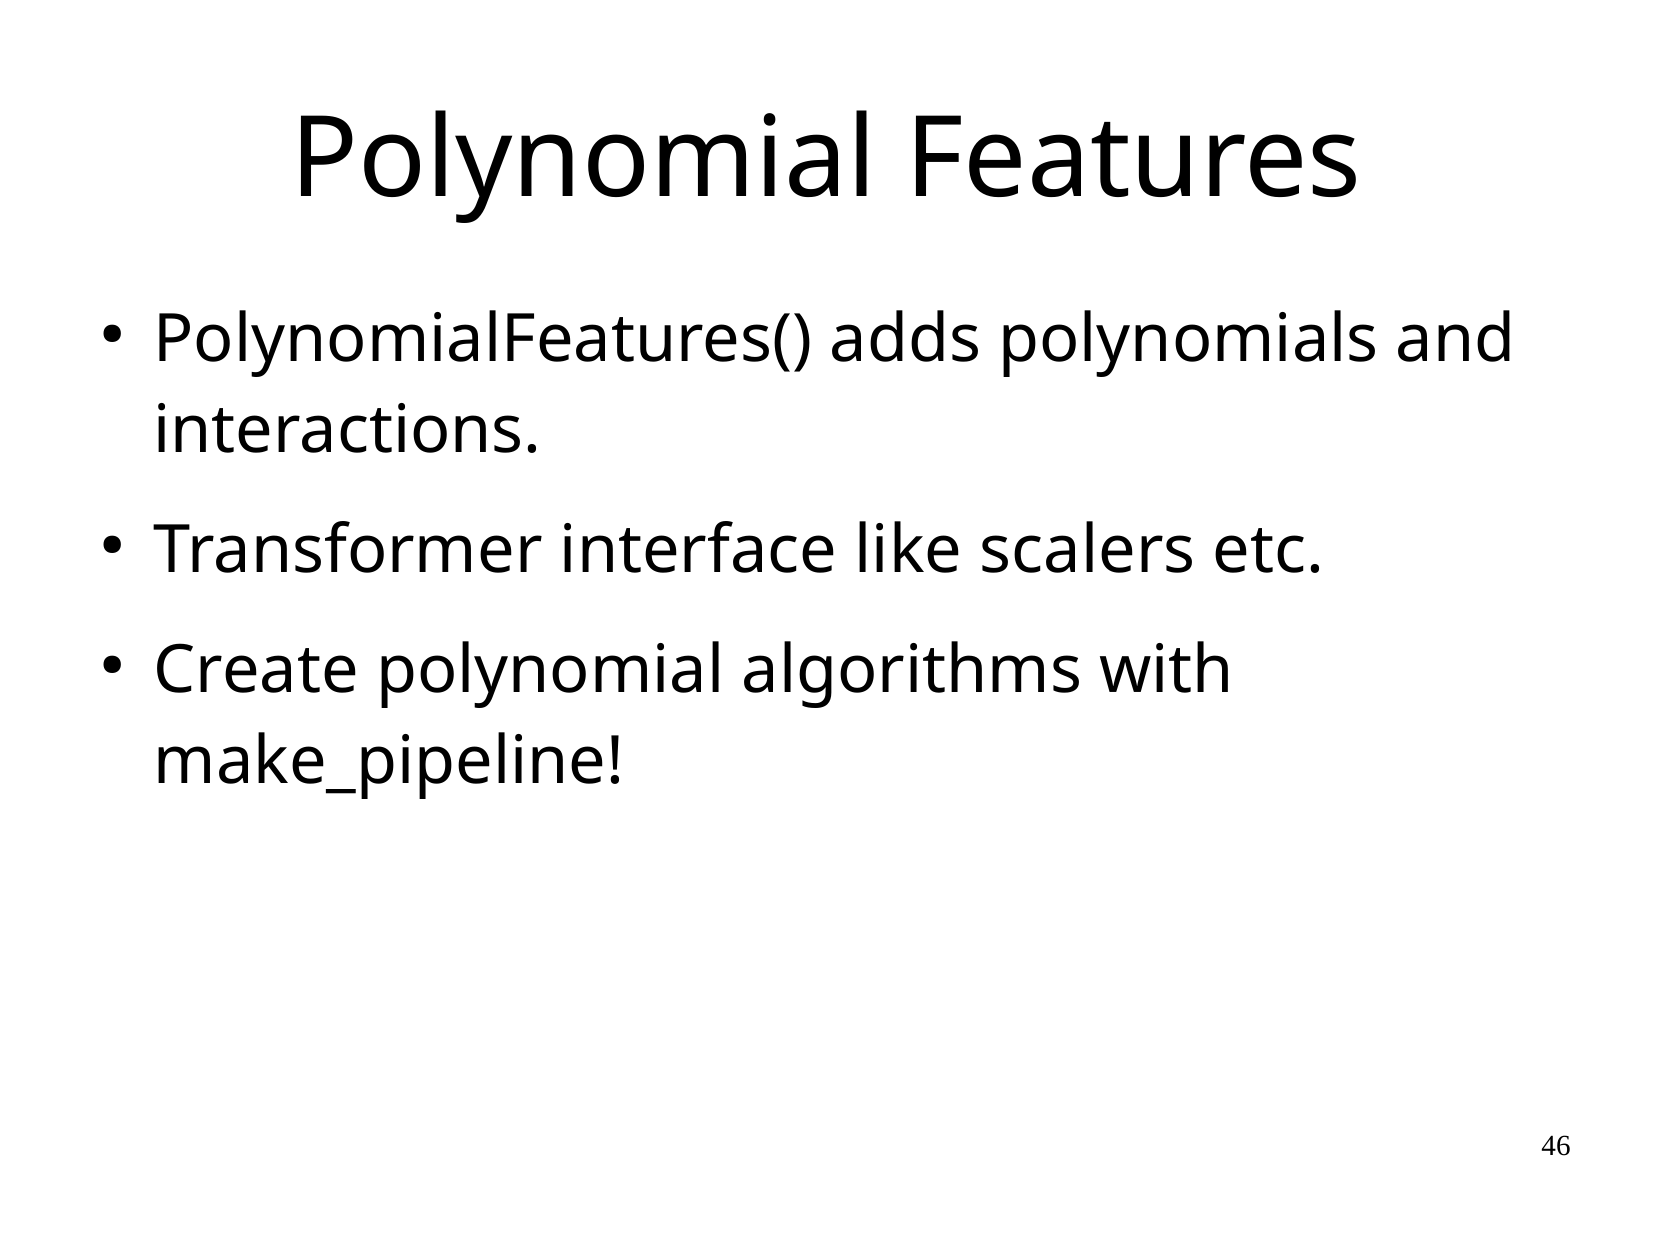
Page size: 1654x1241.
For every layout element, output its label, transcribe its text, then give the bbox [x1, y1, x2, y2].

title Polynomial Features [82, 49, 1571, 257]
list PolynomialFeatures() adds polynomials and interactions. Transformer interface like scalers etc. Create polynomial algorithms with make_pipeline! [82, 290, 1571, 1010]
